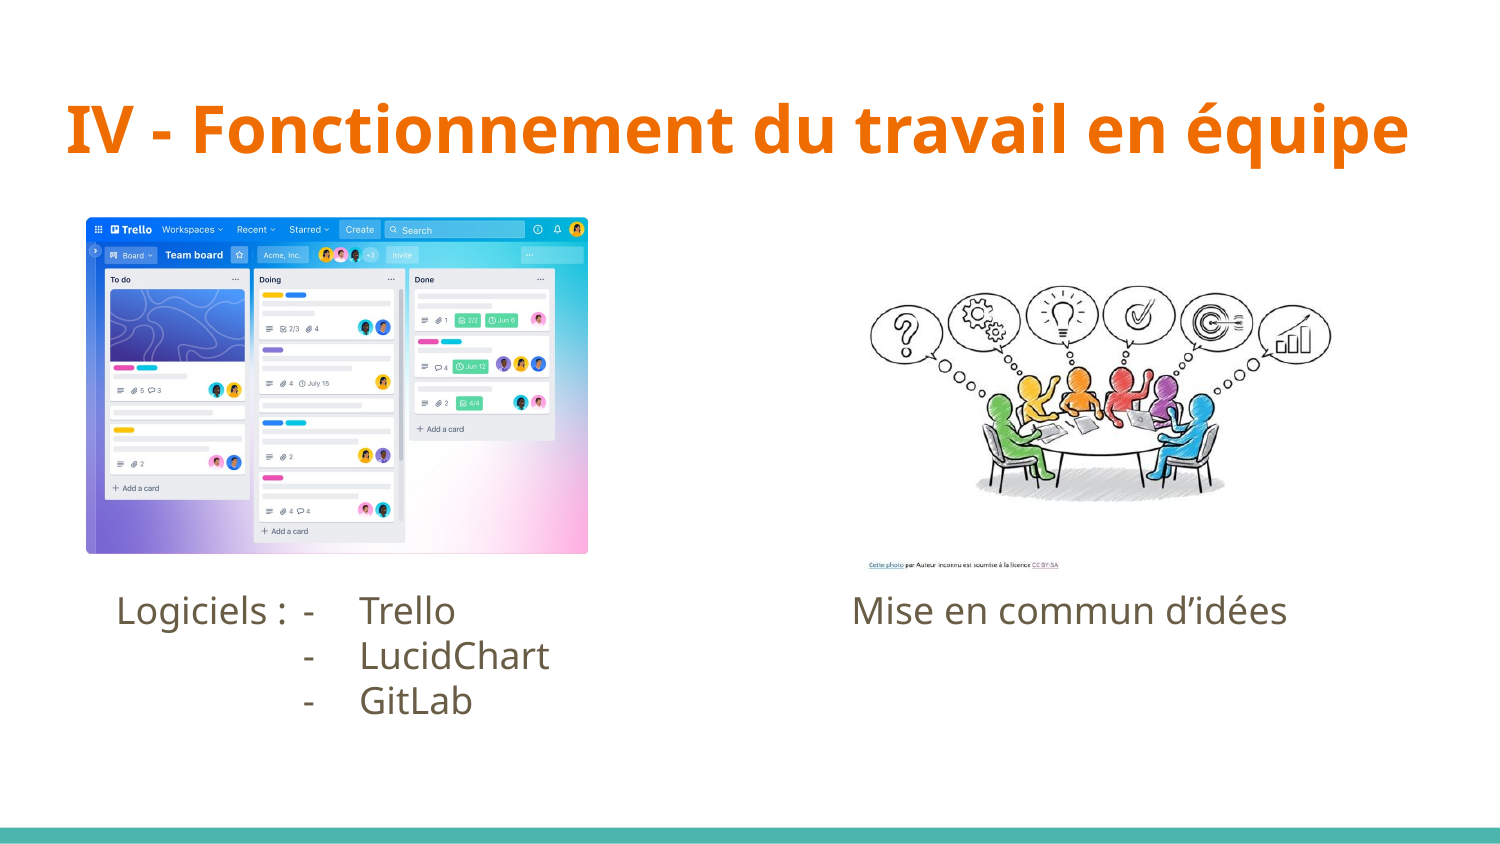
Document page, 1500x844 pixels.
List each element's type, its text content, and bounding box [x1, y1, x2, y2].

title IV - Fonctionnement du travail en équipe [51, 72, 1449, 189]
text_box Trello LucidChart GitLab [269, 572, 617, 694]
picture [579, 217, 588, 223]
text_box Mise en commun d’idées [836, 572, 1364, 634]
picture [86, 217, 588, 554]
picture [562, 217, 568, 225]
text_box Logiciels : [100, 572, 269, 634]
picture [863, 201, 1337, 572]
